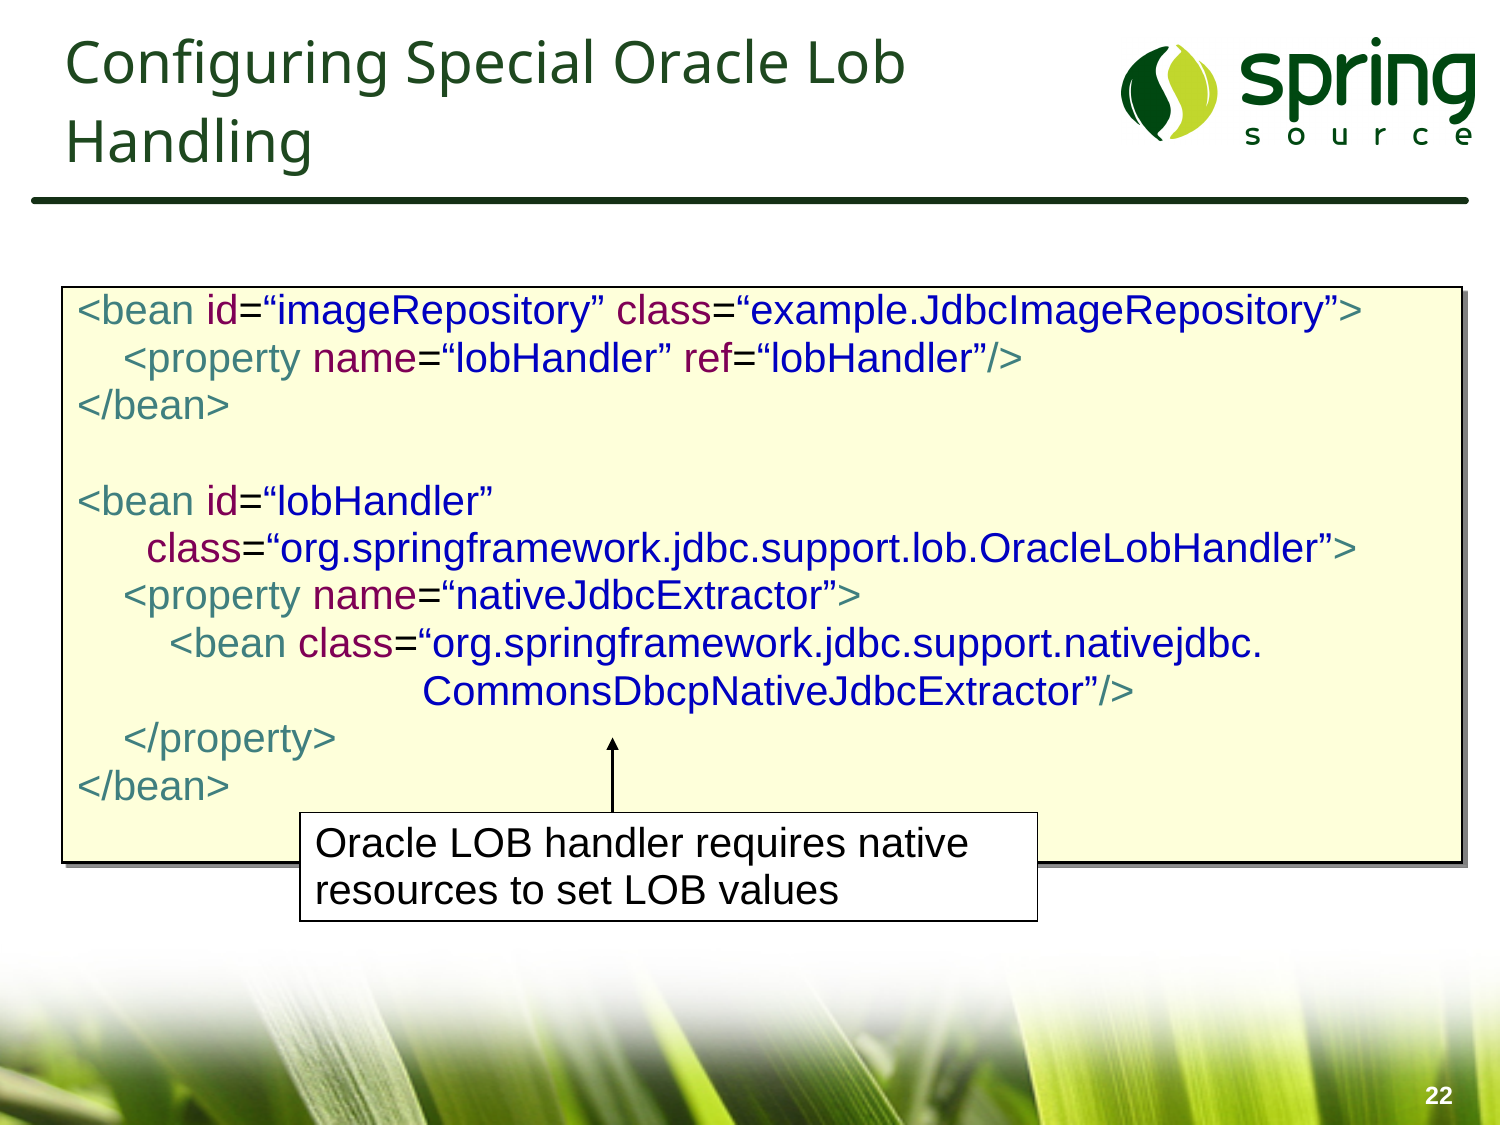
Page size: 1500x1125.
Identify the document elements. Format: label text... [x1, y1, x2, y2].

picture [0, 944, 1500, 1125]
picture [1121, 37, 1475, 145]
list <bean id=“imageRepository” class=“example.JdbcImageRepository”> <property name=“lobHandler” ref=“lobHandler”/> </bean> <bean id=“lobHandler” class=“org.springframework.jdbc.support.lob.OracleLobHandler”> <property name=“nativeJdbcExtractor”> <bean class=“org.springframework.jdbc.support.nativejdbc. CommonsDbcpNativeJdbcExtractor”/> </property> </bean> [62, 287, 1463, 863]
title Configuring Special Oracle Lob Handling [49, 21, 1082, 179]
text_box Oracle LOB handler requires native resources to set LOB values [300, 812, 1038, 921]
